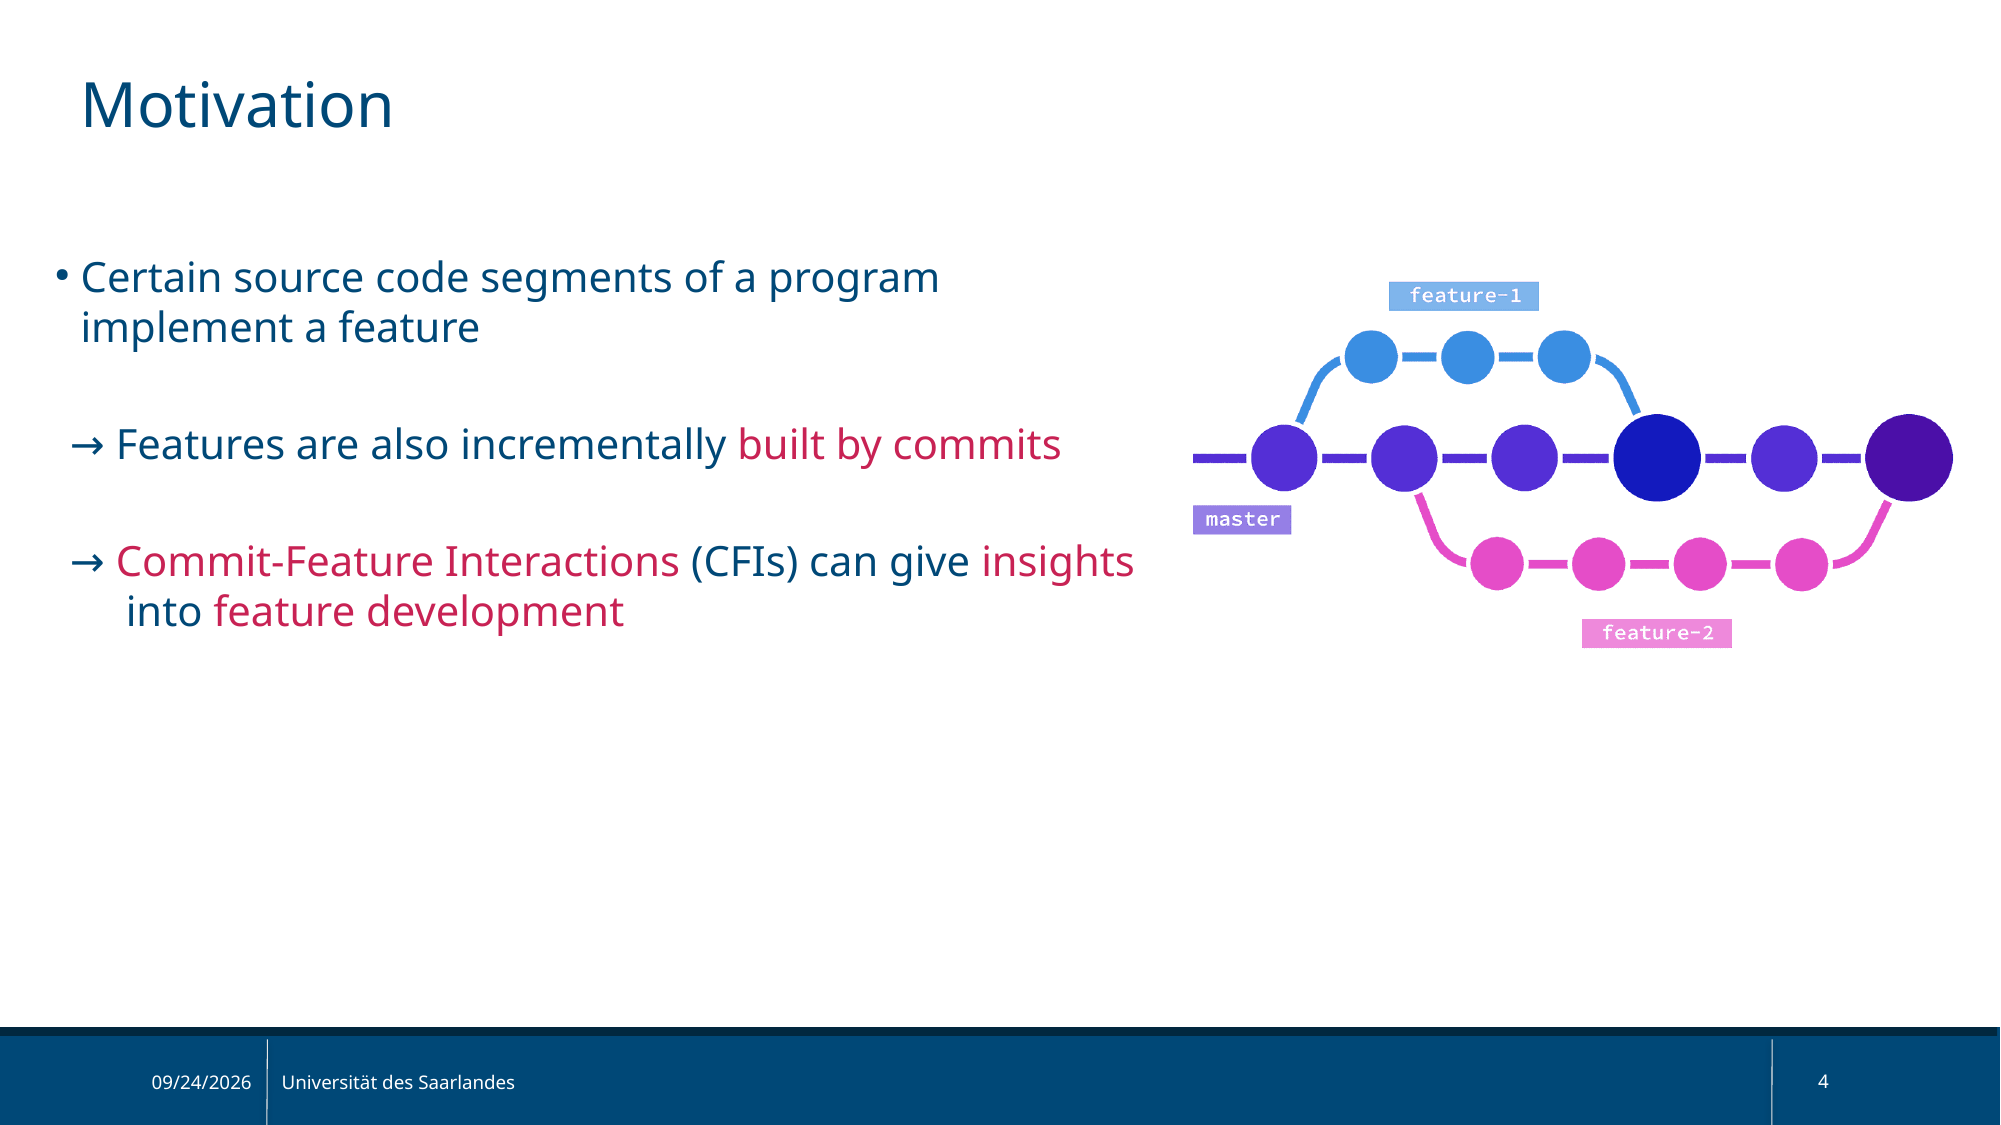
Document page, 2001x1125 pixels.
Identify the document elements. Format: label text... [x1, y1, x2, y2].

list Motivation [65, 57, 1520, 170]
slide_number 09/22/2023 [65, 1053, 266, 1113]
slide_number <number> [1803, 1052, 2000, 1113]
footer Universität des Saarlandes [266, 1052, 1741, 1113]
picture [1151, 248, 2000, 680]
list Certain source code segments of a program implement a feature → Features are also incrementally built by commits → Commit-Feature Interactions (CFIs) can give insights into feature development [55, 243, 1182, 1040]
